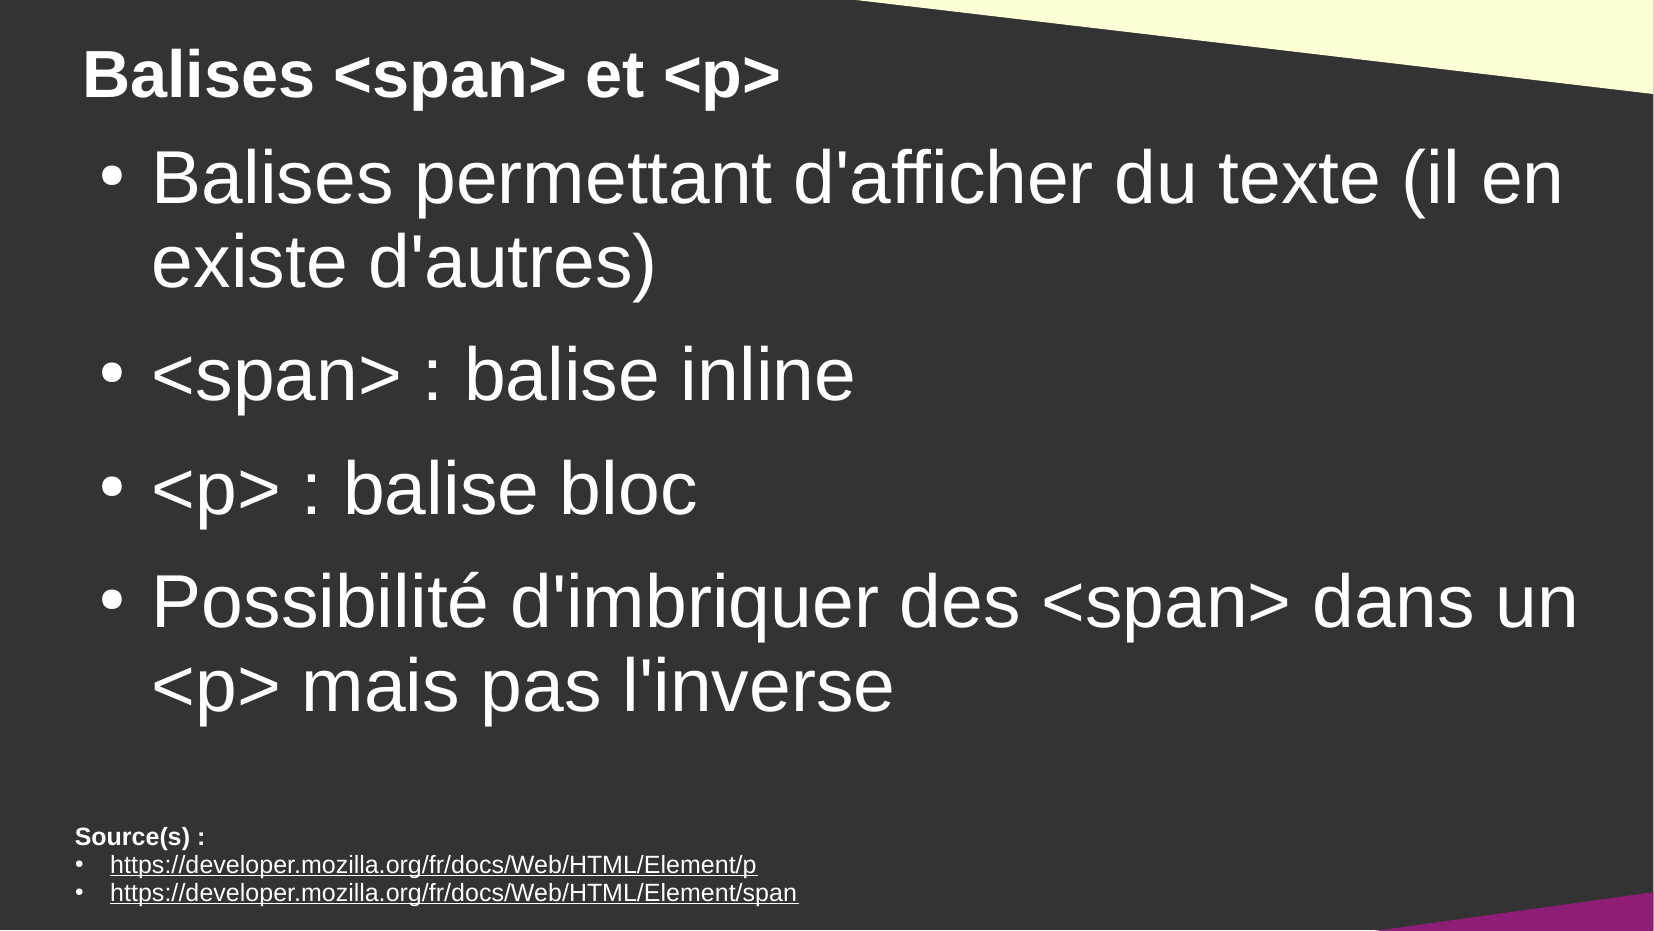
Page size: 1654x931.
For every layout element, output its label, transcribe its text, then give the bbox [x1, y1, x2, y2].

title Balises <span> et <p> [82, 37, 1571, 112]
text_box Source(s) : https://developer.mozilla.org/fr/docs/Web/HTML/Element/p https://developer.mozilla.org/fr/docs/Web/HTML/Element/span [59, 815, 1546, 931]
list Balises permettant d'afficher du texte (il en existe d'autres) <span> : balise inline <p> : balise bloc Possibilité d'imbriquer des <span> dans un <p> mais pas l'inverse [80, 135, 1620, 777]
text_box [1374, 892, 1654, 931]
text_box [856, 0, 1654, 95]
